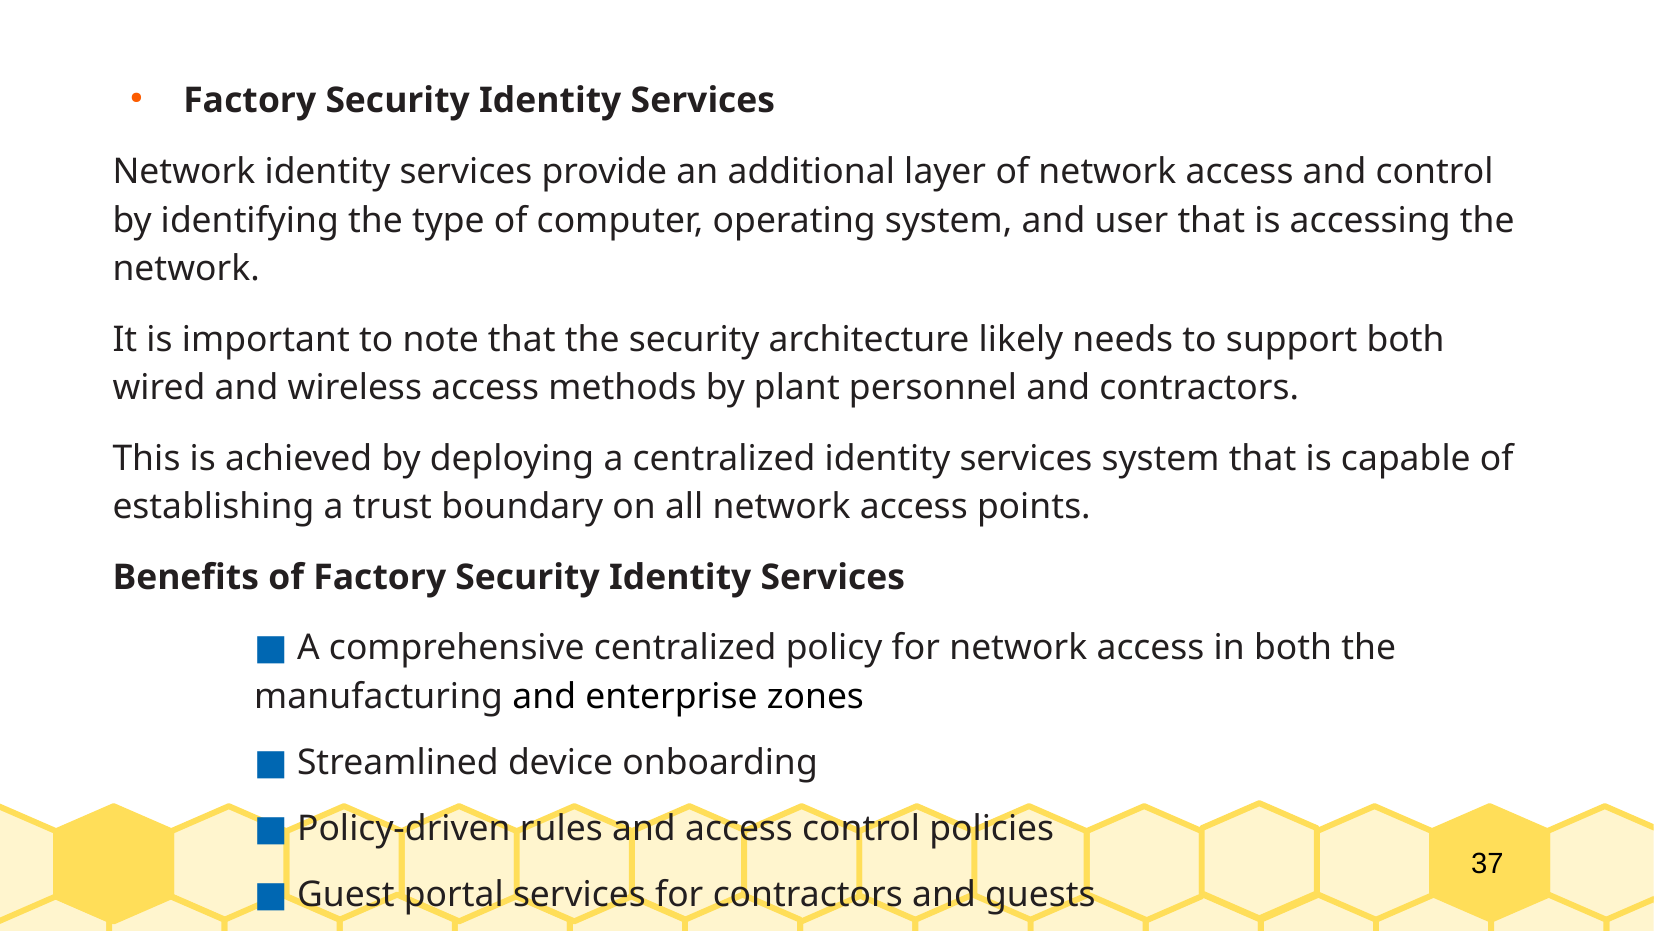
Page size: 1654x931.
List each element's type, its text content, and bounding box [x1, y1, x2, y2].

list Factory Security Identity Services Network identity services provide an additional layer of network access and control by identifying the type of computer, operating system, and user that is accessing the network. It is important to note that the security architecture likely needs to support both wired and wireless access methods by plant personnel and contractors. This is achieved by deploying a centralized identity services system that is capable of establishing a trust boundary on all network access points. Benefits of Factory Security Identity Services ■ A comprehensive centralized policy for network access in both the manufacturing and enterprise zones ■ Streamlined device onboarding ■ Policy-driven rules and access control policies ■ Guest portal services for contractors and guests [112, 75, 1538, 931]
